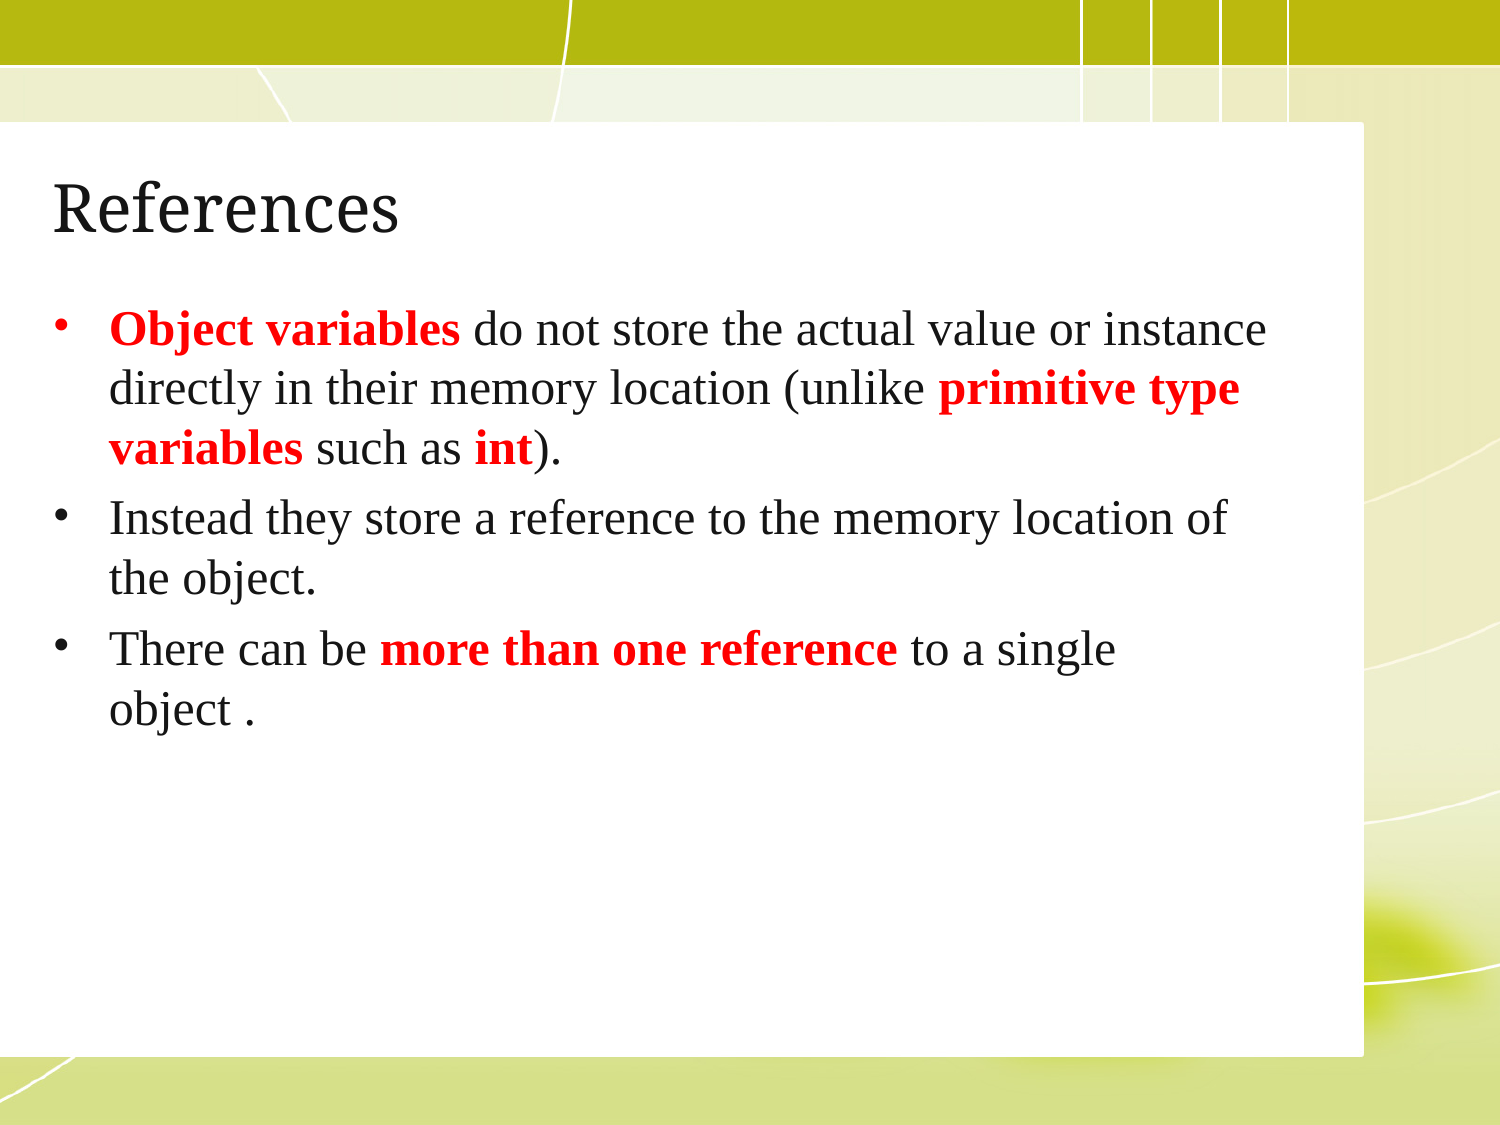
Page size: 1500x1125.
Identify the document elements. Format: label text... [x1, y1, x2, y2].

title References [37, 137, 1288, 275]
list Object variables do not store the actual value or instance directly in their memory location (unlike primitive type variables such as int). Instead they store a reference to the memory location of the object. There can be more than one reference to a single object . [37, 287, 1288, 963]
picture [0, 0, 1500, 1125]
